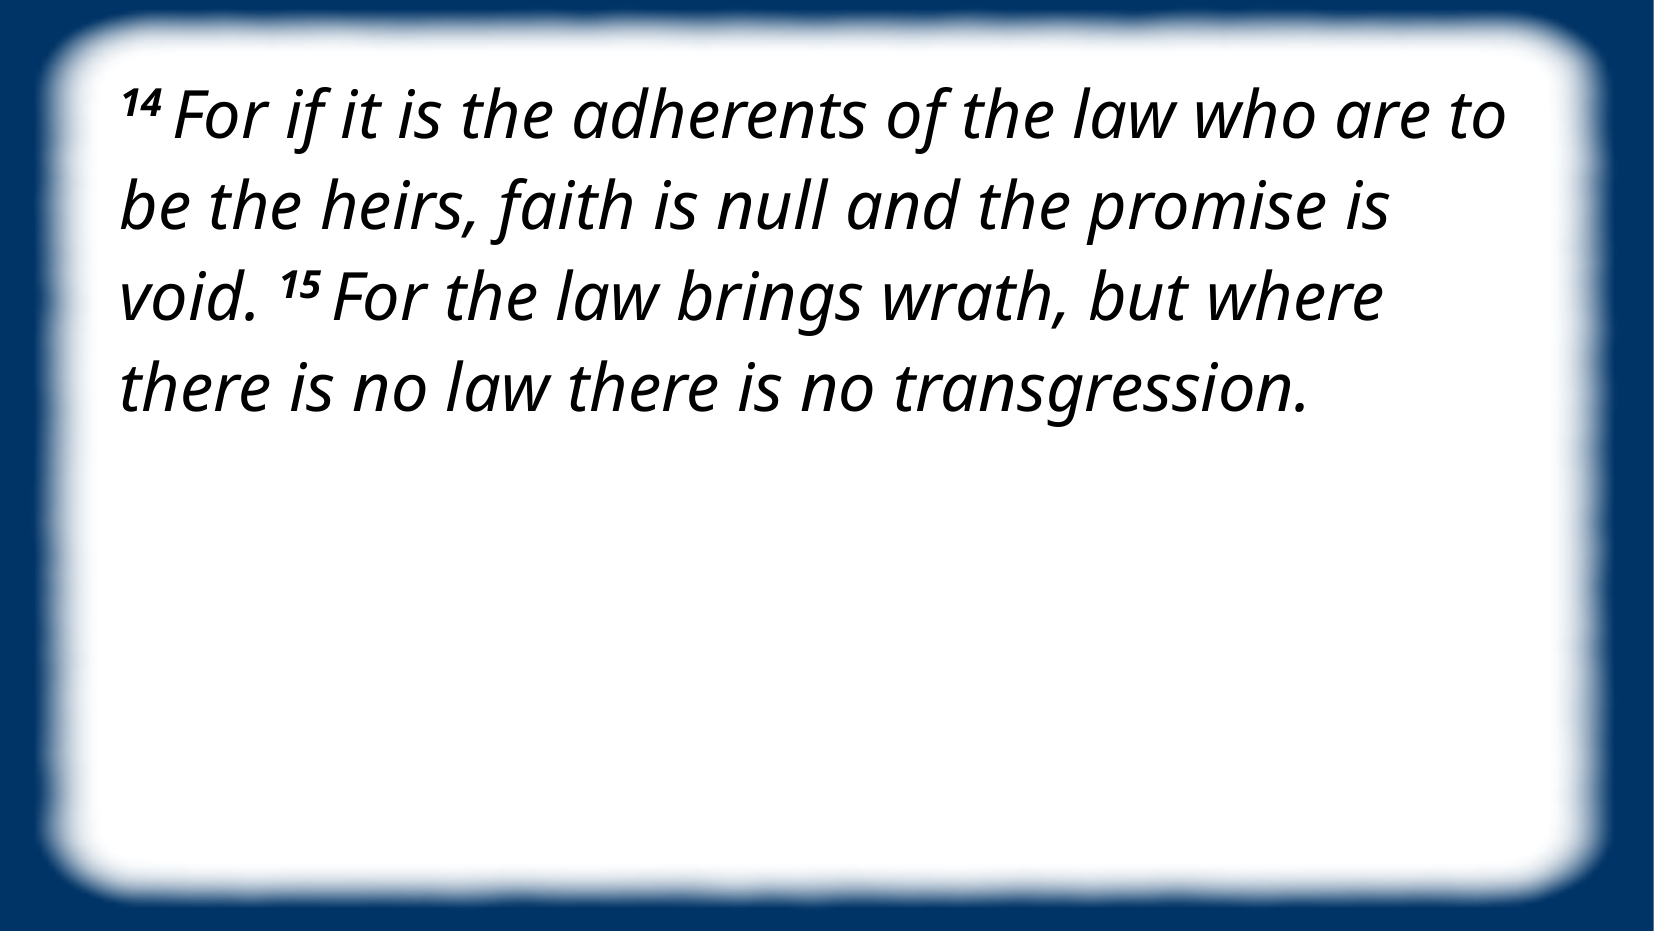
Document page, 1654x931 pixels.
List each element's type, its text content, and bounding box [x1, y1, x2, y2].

picture [0, 0, 1654, 931]
text_box 14 For if it is the adherents of the law who are to be the heirs, faith is null and the promise is void. 15 For the law brings wrath, but where there is no law there is no transgression. [105, 60, 1546, 430]
